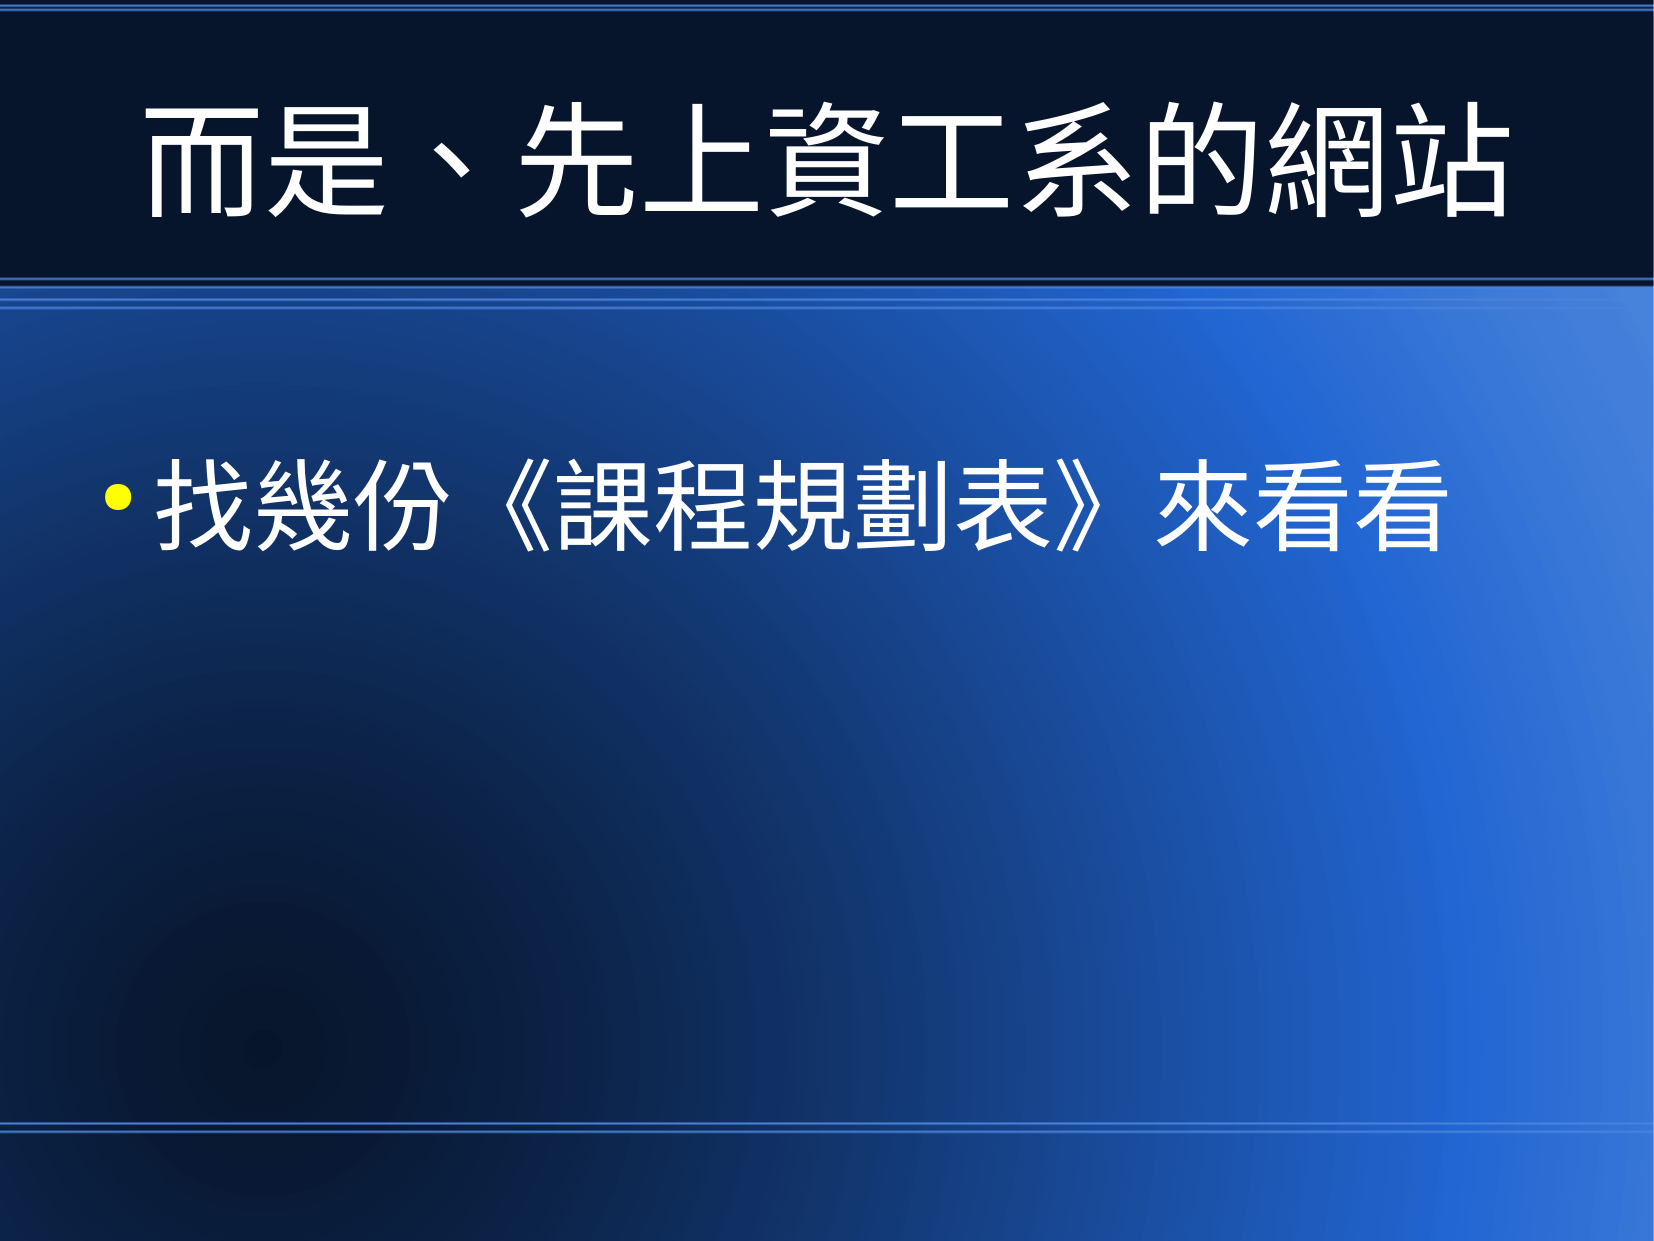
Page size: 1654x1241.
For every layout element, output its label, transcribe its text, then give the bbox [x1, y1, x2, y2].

list 找幾份《課程規劃表》來看看 [82, 355, 1571, 1241]
title 而是、先上資工系的網站 [82, 49, 1571, 257]
picture [0, 0, 1654, 1241]
